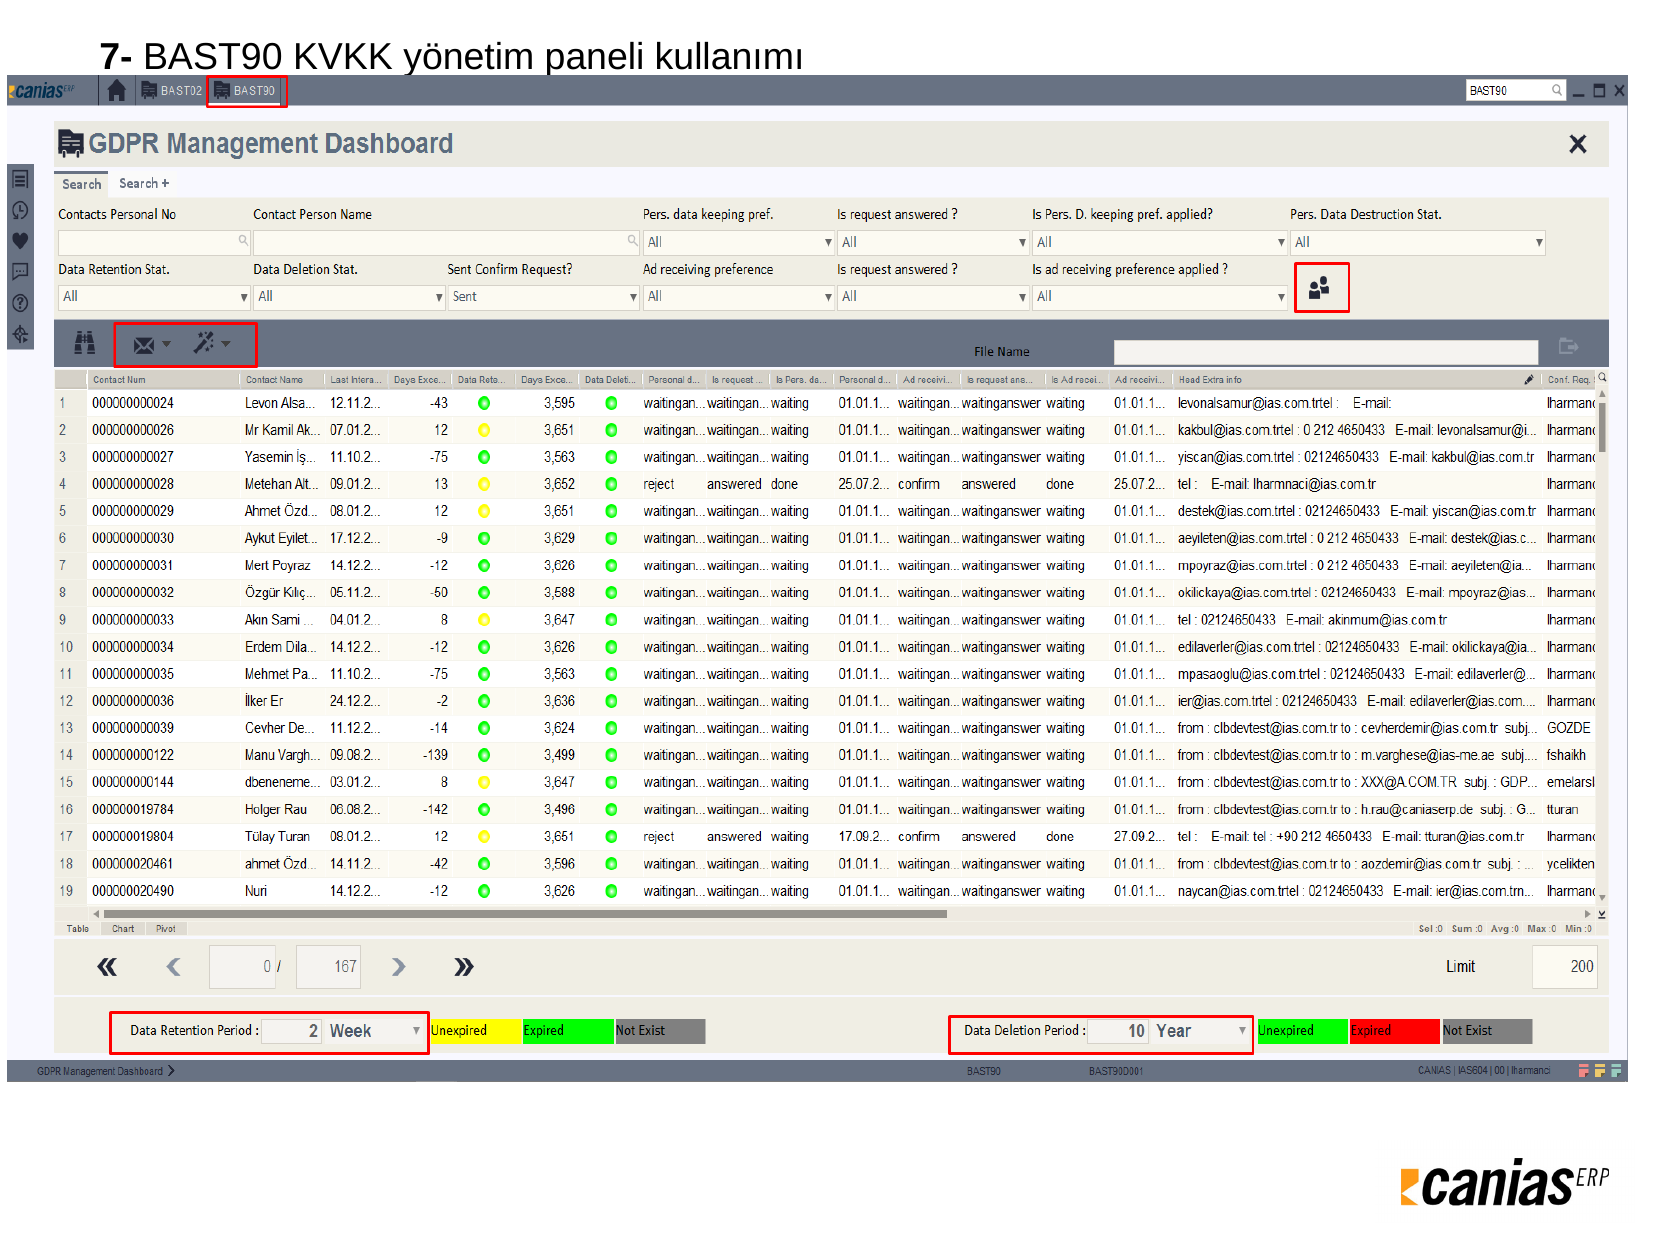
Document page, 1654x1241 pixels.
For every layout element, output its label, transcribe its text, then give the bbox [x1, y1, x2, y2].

text_box 7- BAST90 KVKK yönetim paneli kullanımı [10, 6, 1625, 65]
picture [1375, 1140, 1635, 1223]
picture [7, 75, 1628, 1082]
